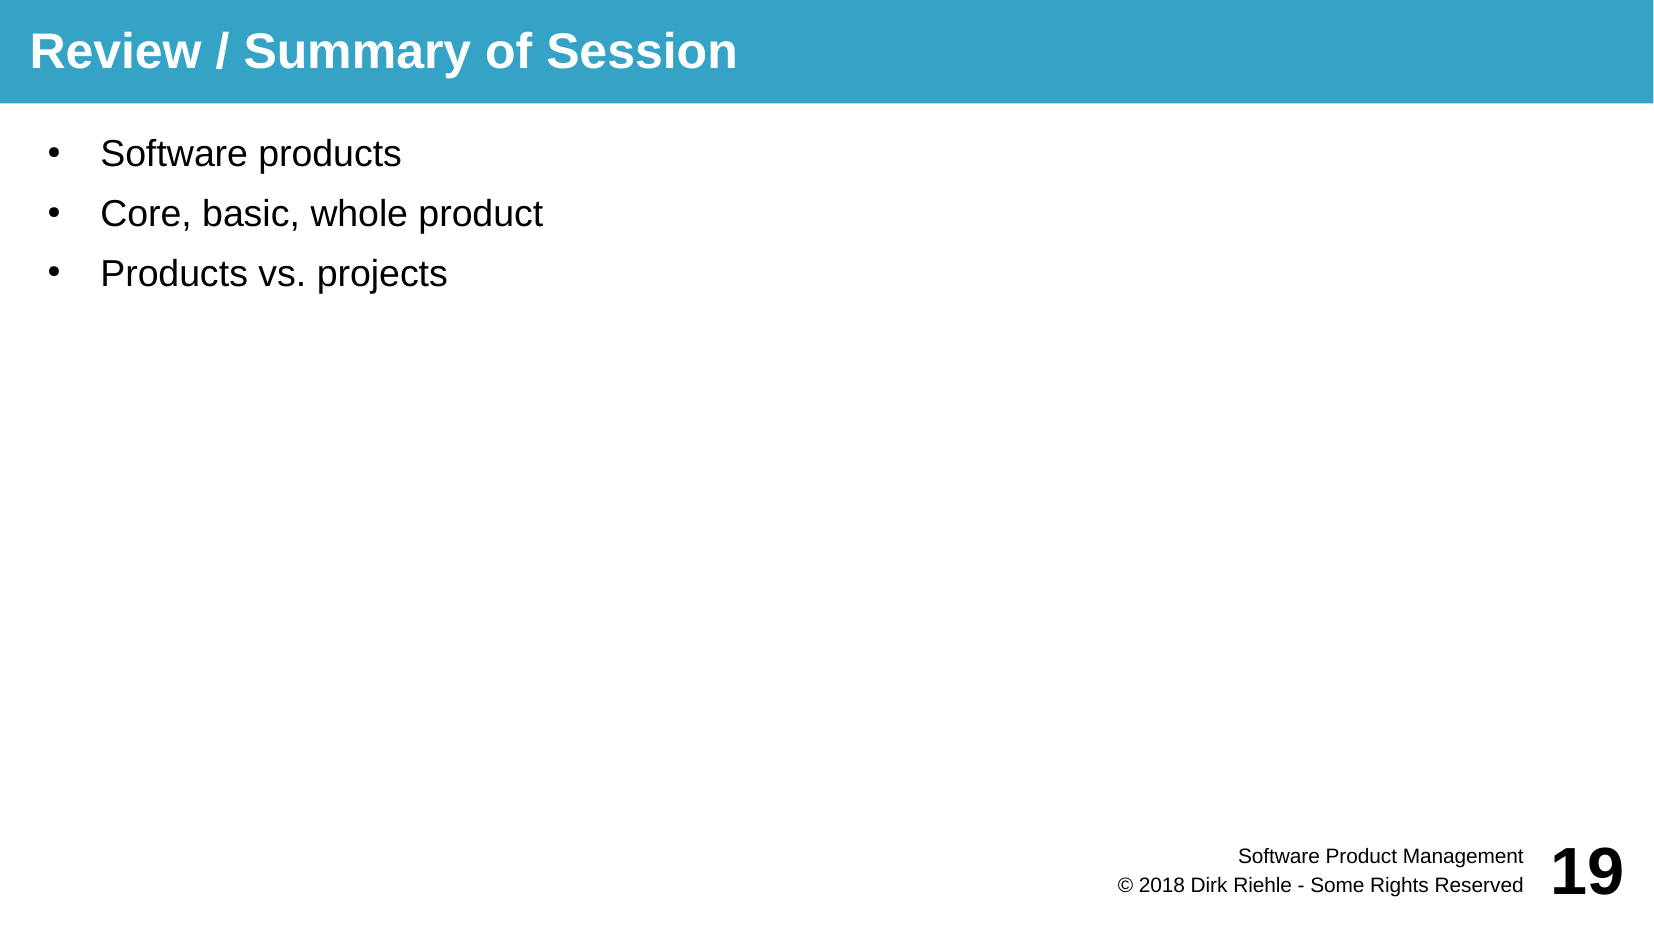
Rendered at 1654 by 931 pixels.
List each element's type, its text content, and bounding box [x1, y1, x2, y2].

list Software products Core, basic, whole product Products vs. projects [29, 132, 1625, 813]
title Review / Summary of Session [0, 0, 1654, 104]
